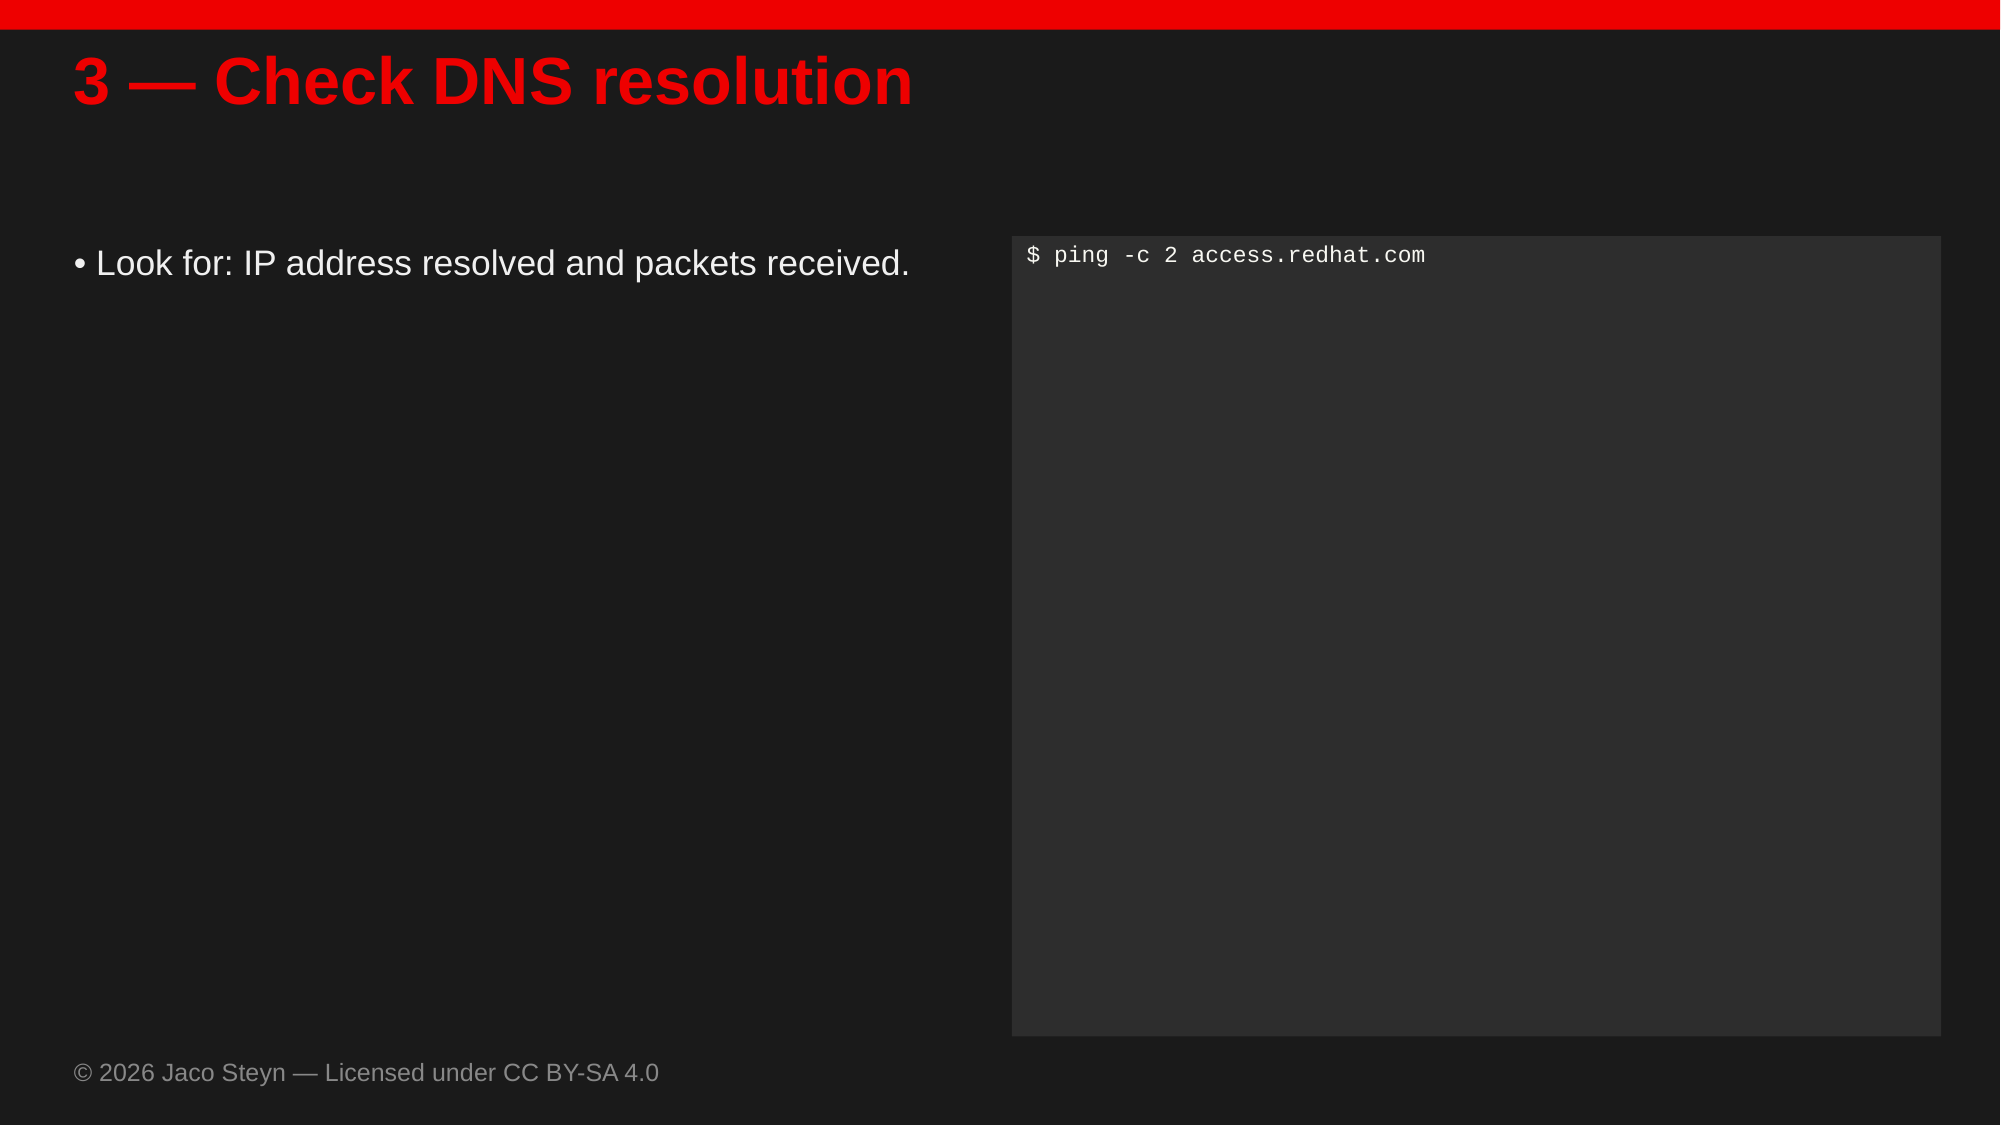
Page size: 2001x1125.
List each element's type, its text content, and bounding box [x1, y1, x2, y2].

text_box 3 — Check DNS resolution [59, 36, 1942, 208]
text_box © 2026 Jaco Steyn — Licensed under CC BY-SA 4.0 [59, 1051, 1942, 1093]
text_box $ ping -c 2 access.redhat.com [1011, 236, 1942, 1037]
text_box [0, 0, 2001, 30]
text_box • Look for: IP address resolved and packets received. [59, 236, 989, 1037]
